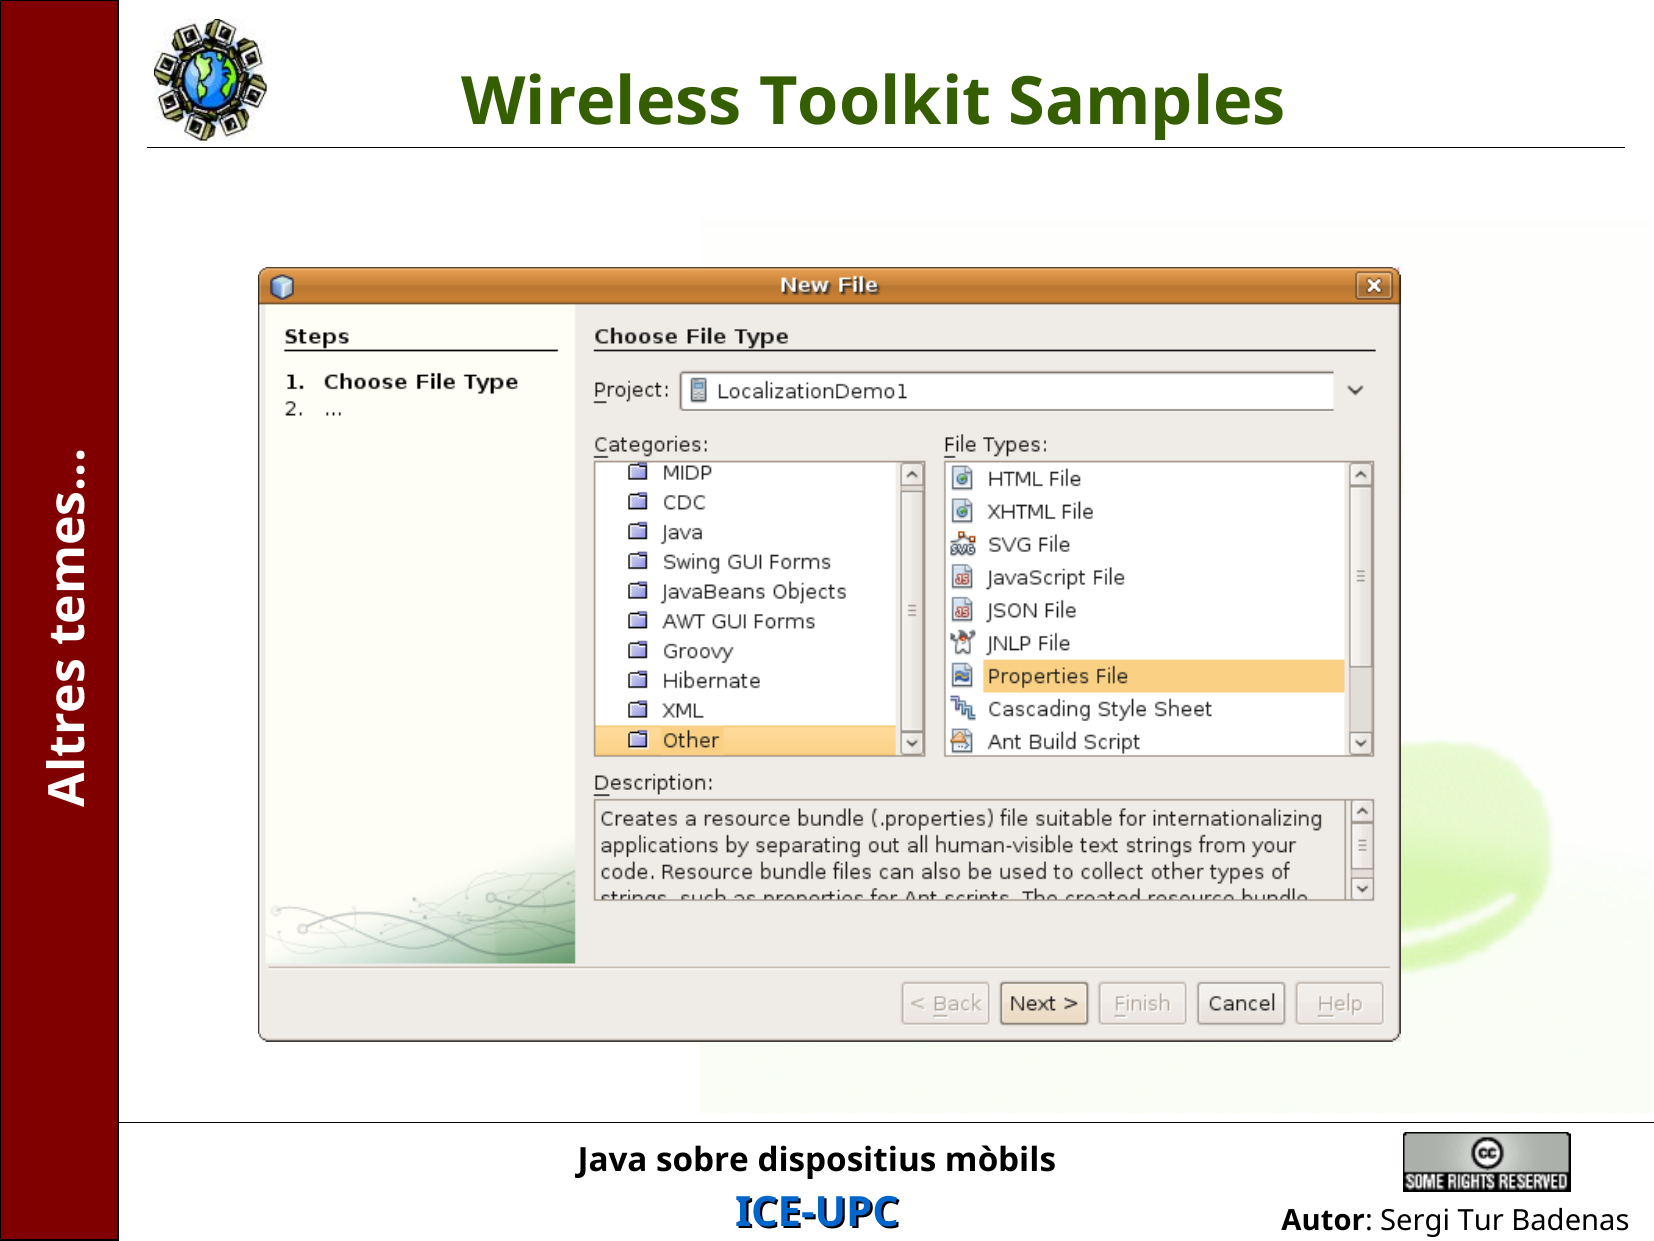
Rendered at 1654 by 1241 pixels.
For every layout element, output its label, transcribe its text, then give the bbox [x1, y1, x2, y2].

picture [1403, 1132, 1571, 1192]
picture [258, 217, 1654, 1113]
title Wireless Toolkit Samples [129, 49, 1619, 148]
picture [154, 19, 268, 49]
